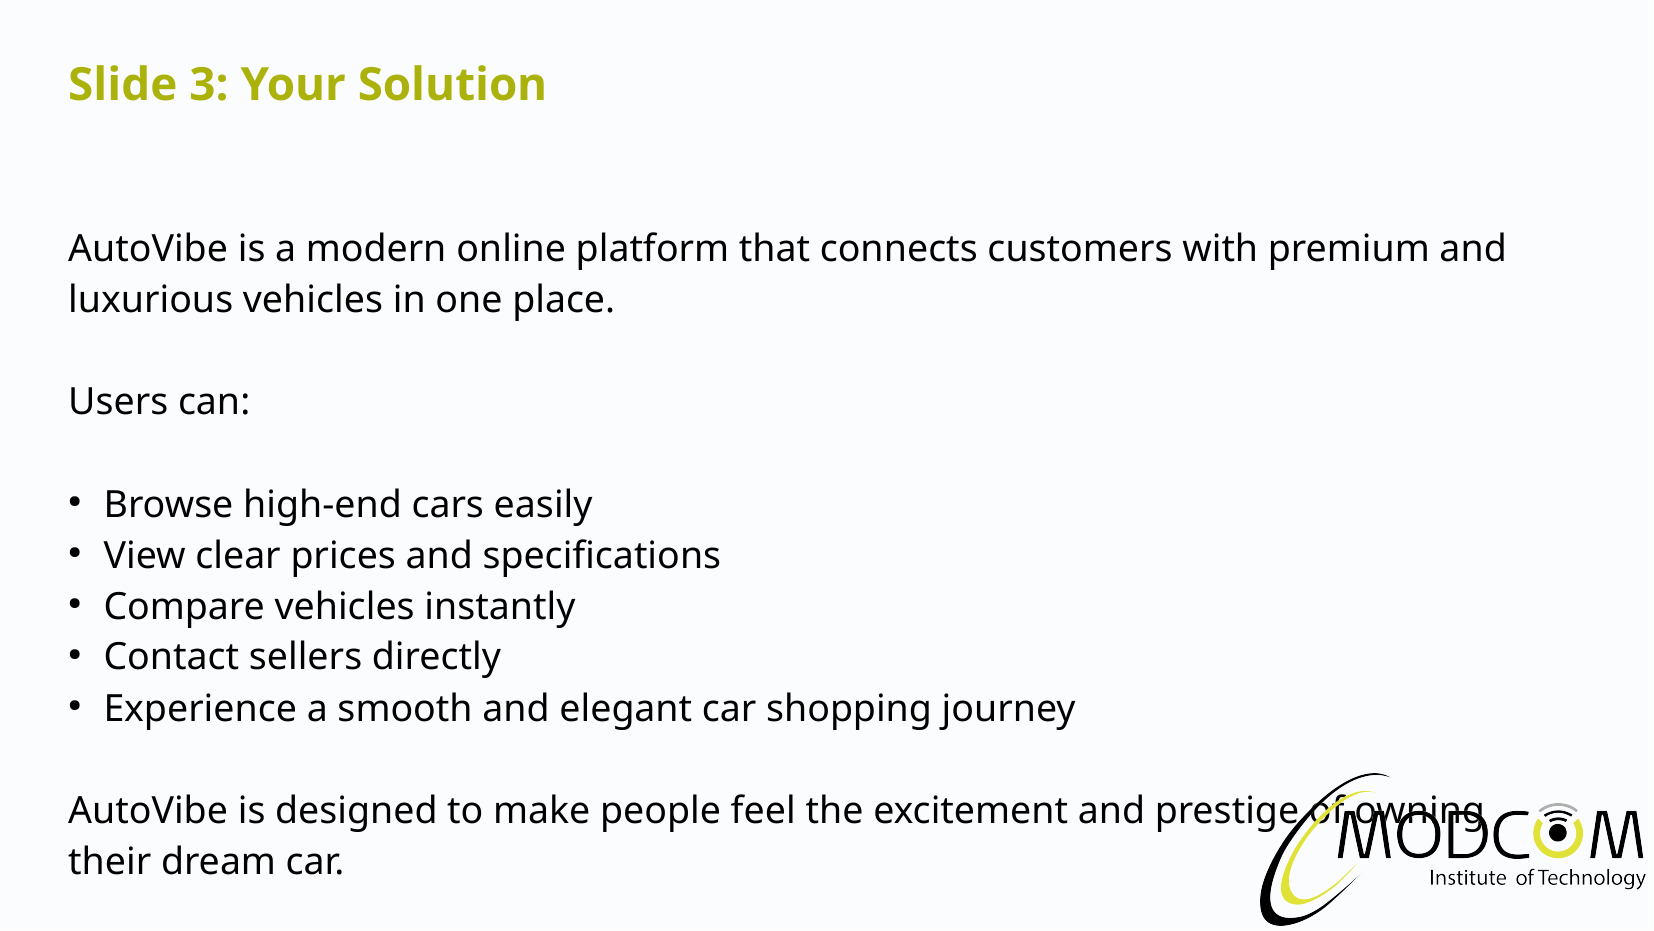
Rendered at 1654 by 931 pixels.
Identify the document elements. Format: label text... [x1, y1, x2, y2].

text_box Slide 3: Your Solution [53, 44, 877, 219]
picture [1260, 773, 1646, 926]
text_box AutoVibe is a modern online platform that connects customers with premium and luxurious vehicles in one place. Users can: Browse high-end cars easily View clear prices and specifications Compare vehicles instantly Contact sellers directly Experience a smooth and elegant car shopping journey AutoVibe is designed to make people feel the excitement and prestige of owning their dream car. [53, 112, 1559, 911]
